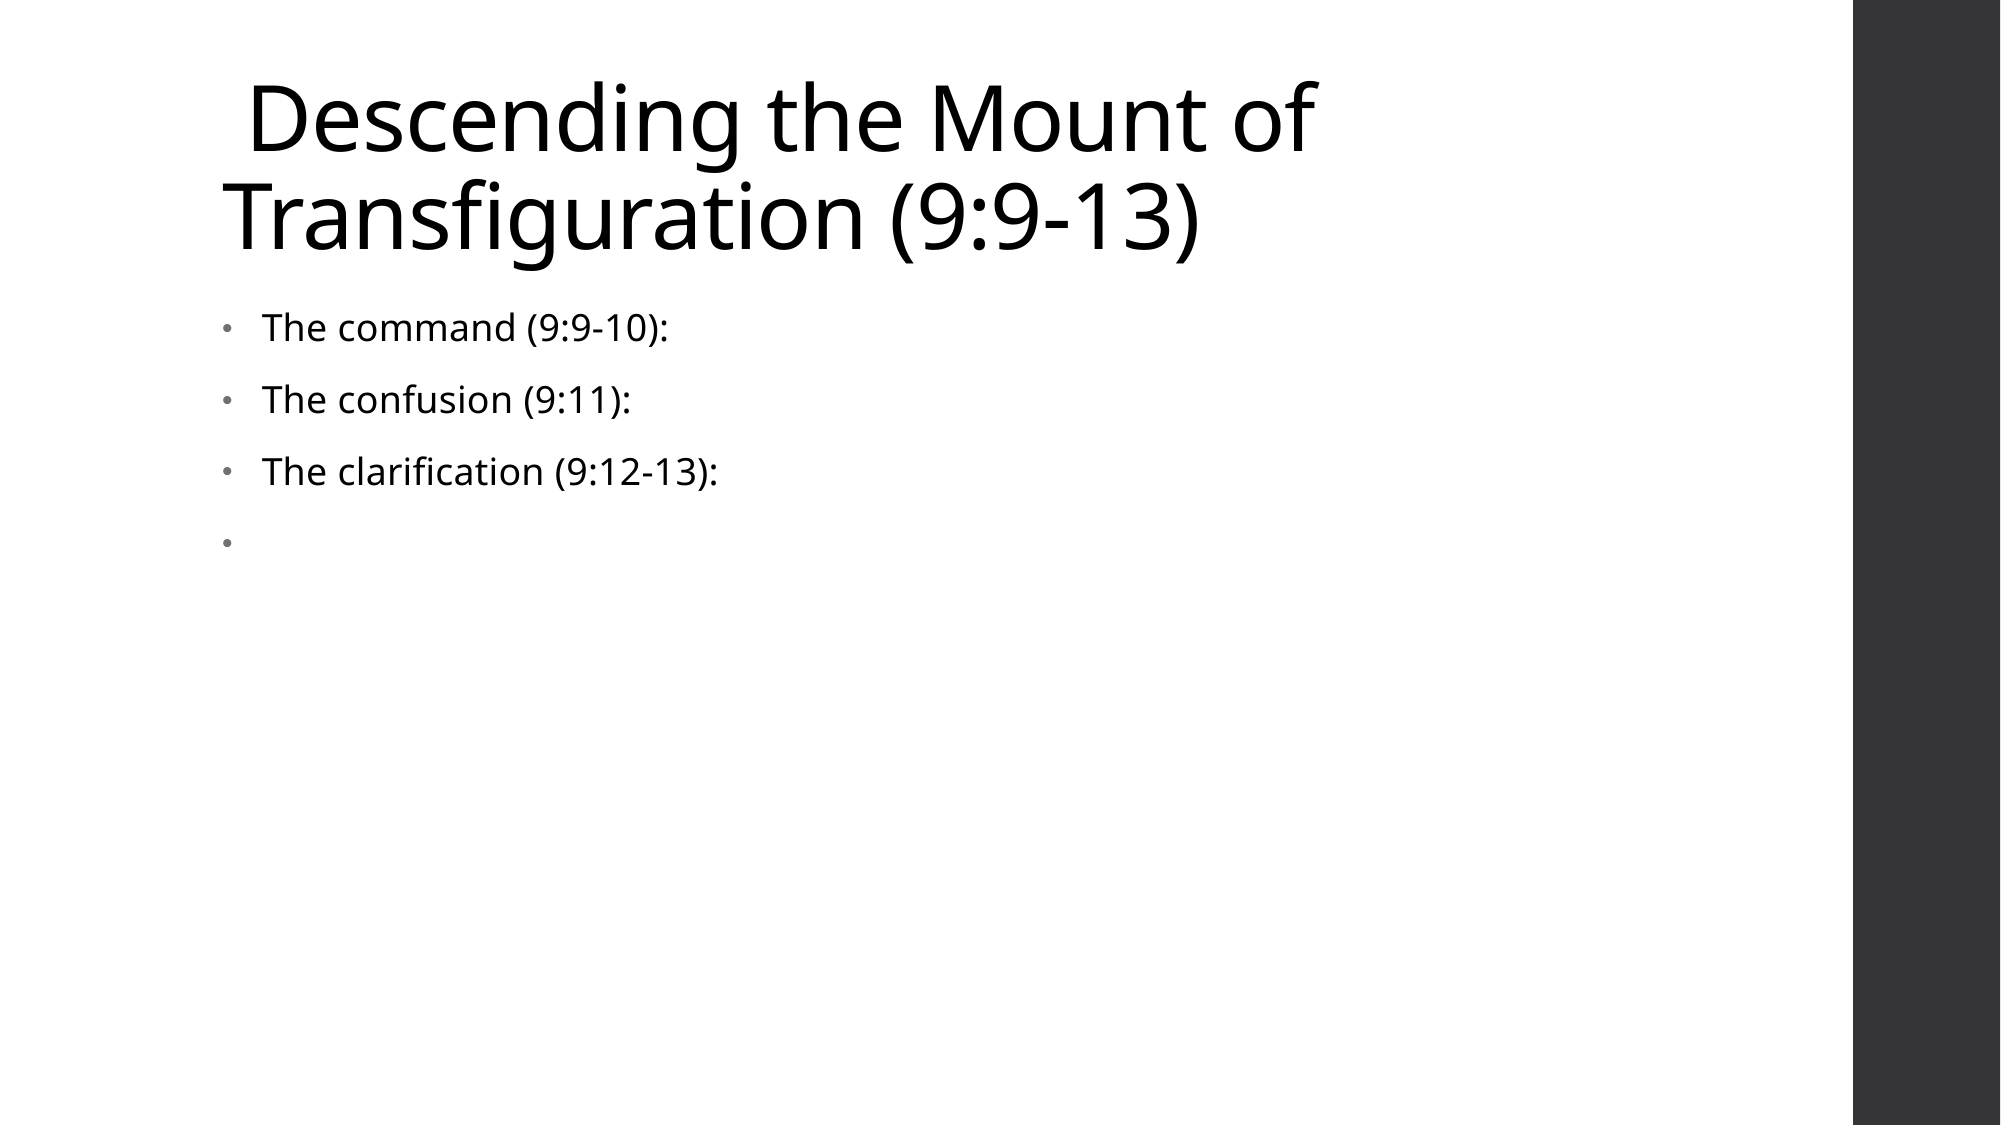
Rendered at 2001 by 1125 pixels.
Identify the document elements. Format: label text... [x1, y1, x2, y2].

list The command (9:9-10): The confusion (9:11): The clarification (9:12-13): [206, 299, 1617, 1014]
title Descending the Mount of Transfiguration (9:9-13) [206, 60, 1797, 278]
